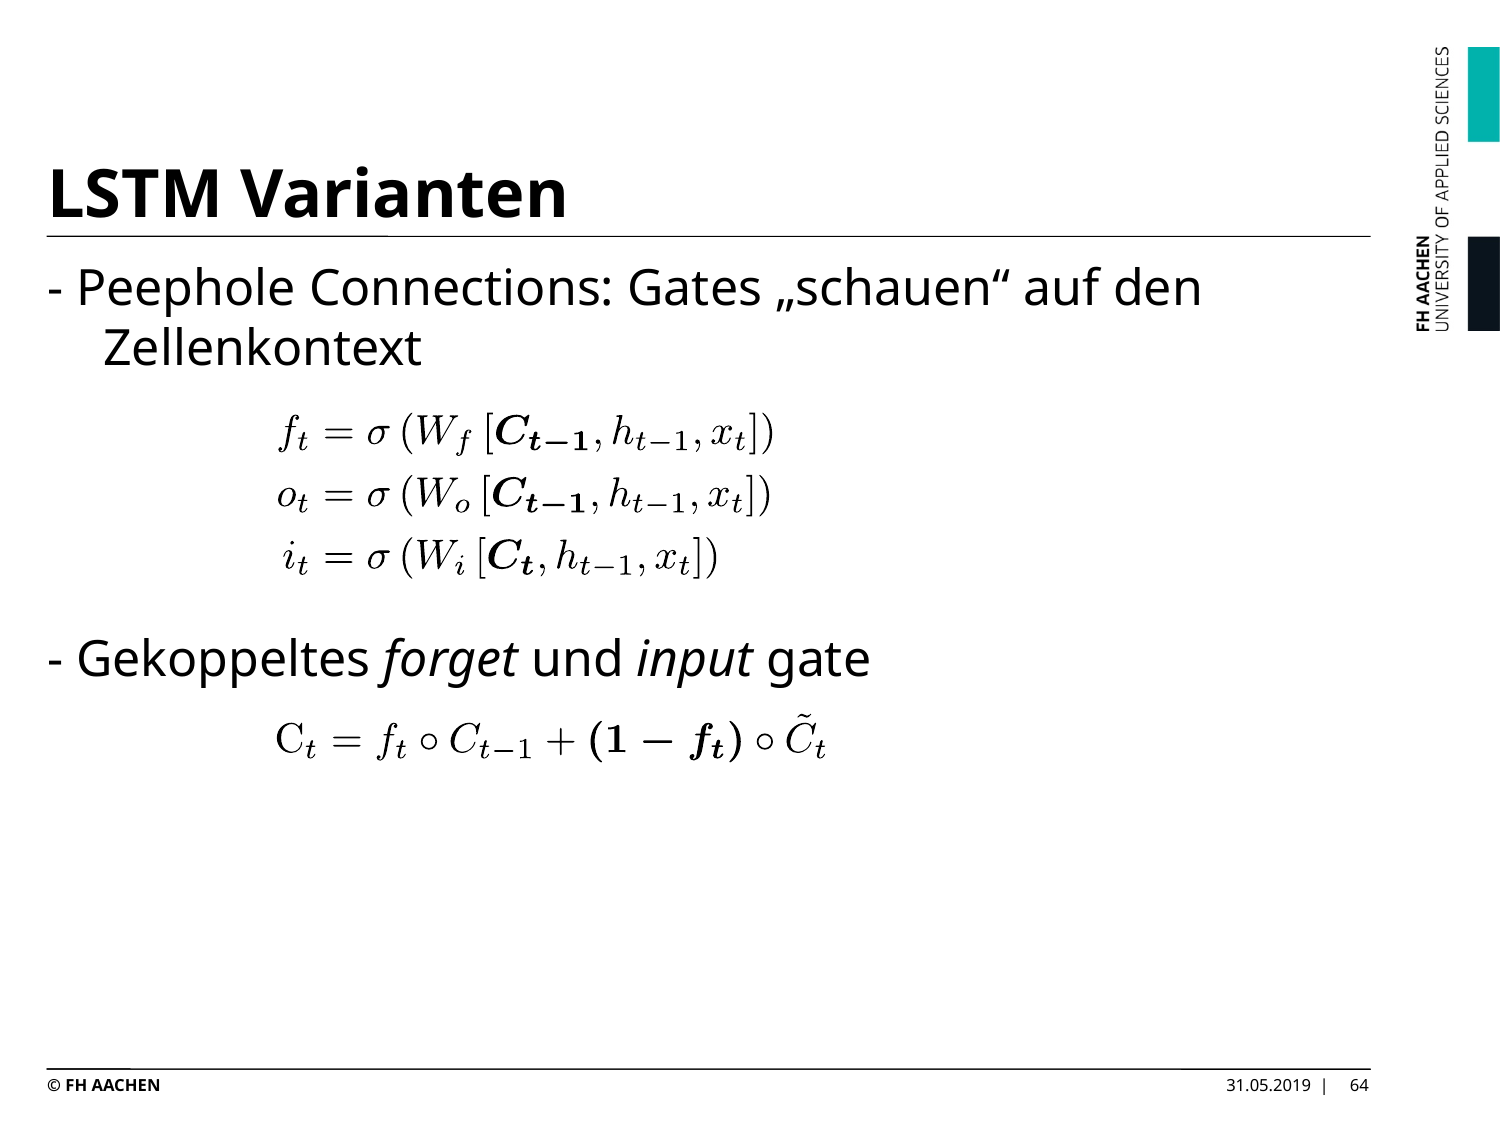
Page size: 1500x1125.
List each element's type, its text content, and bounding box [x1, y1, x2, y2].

list - Peephole Connections: Gates „schauen“ auf den Zellenkontext [47, 255, 1371, 615]
picture [1404, 47, 1500, 331]
text_box [276, 412, 777, 579]
title LSTM Varianten [47, 142, 1371, 231]
text_box [274, 713, 827, 763]
list - Gekoppeltes forget und input gate [47, 625, 1371, 1047]
